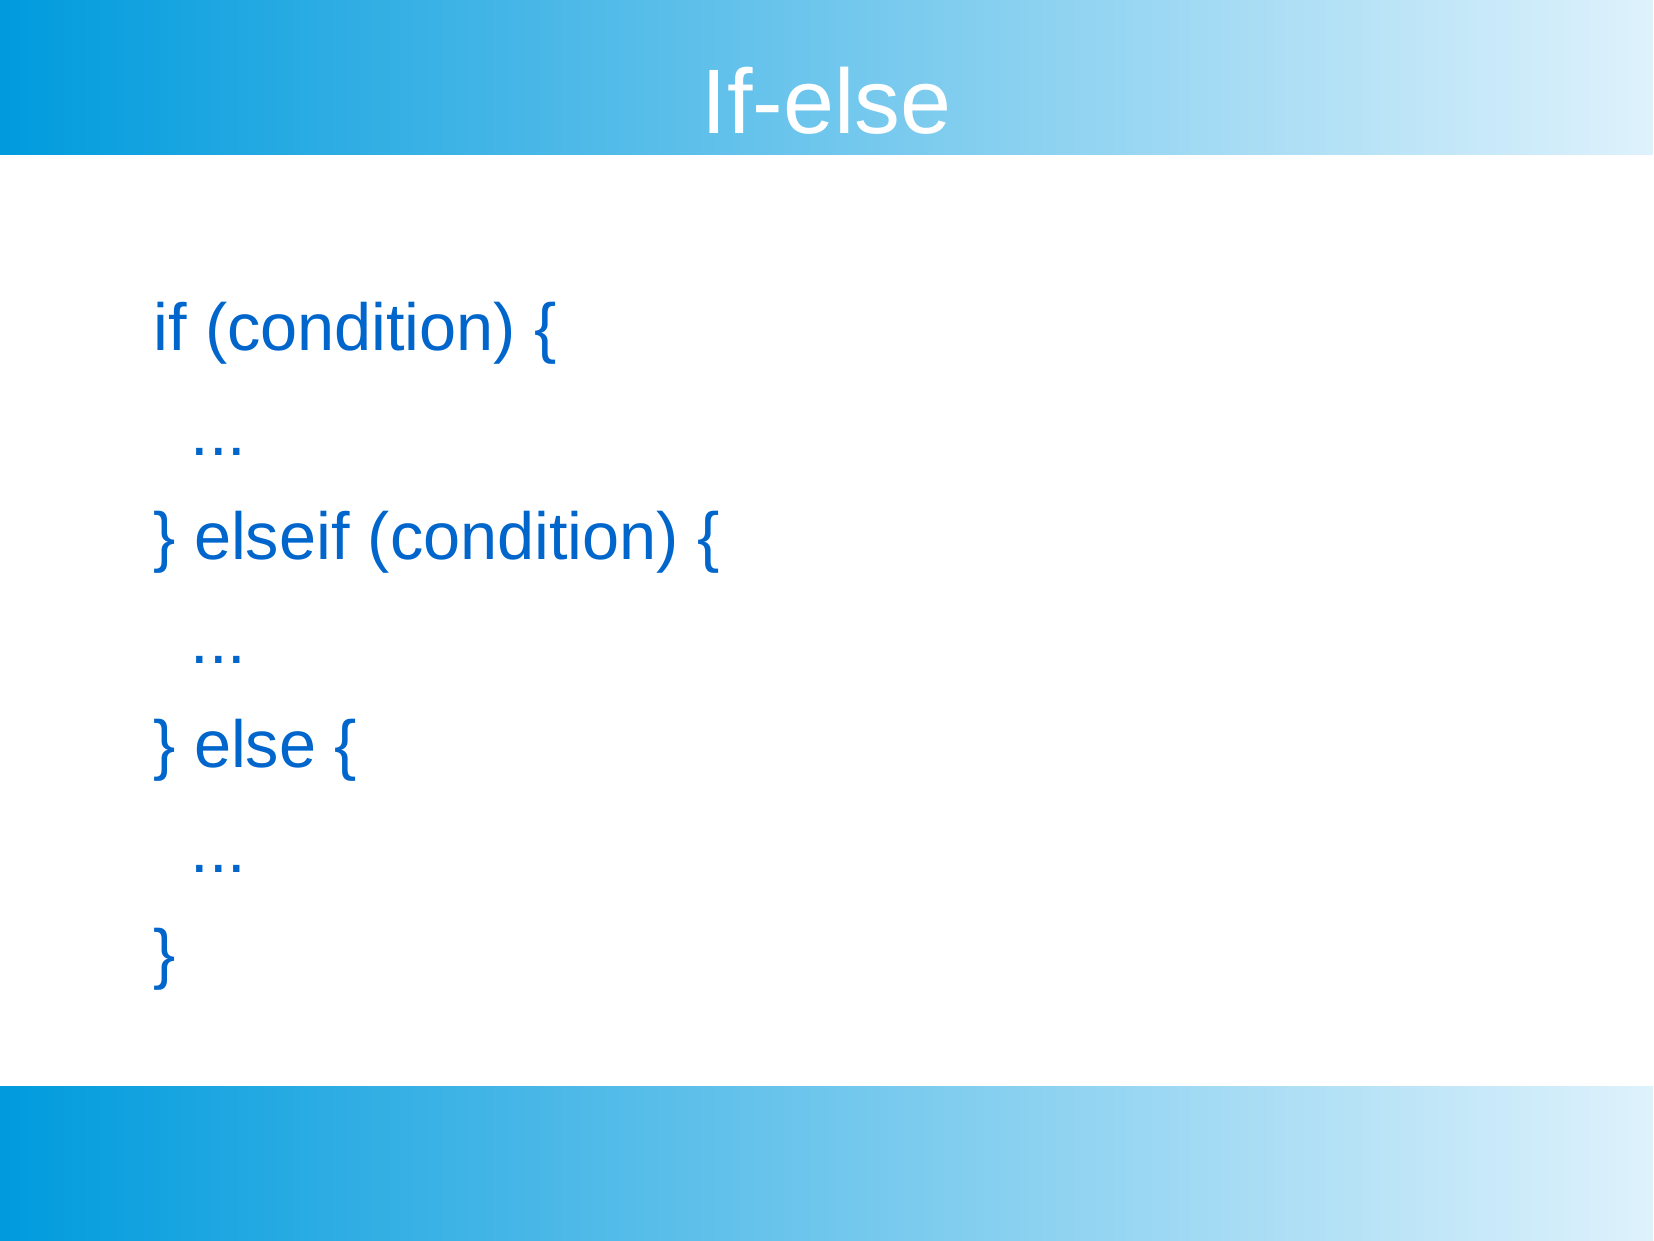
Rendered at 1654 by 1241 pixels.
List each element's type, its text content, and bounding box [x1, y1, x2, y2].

title If-else [82, 49, 1571, 155]
list if (condition) { ... } elseif (condition) { ... } else { ... } [82, 290, 1571, 1010]
